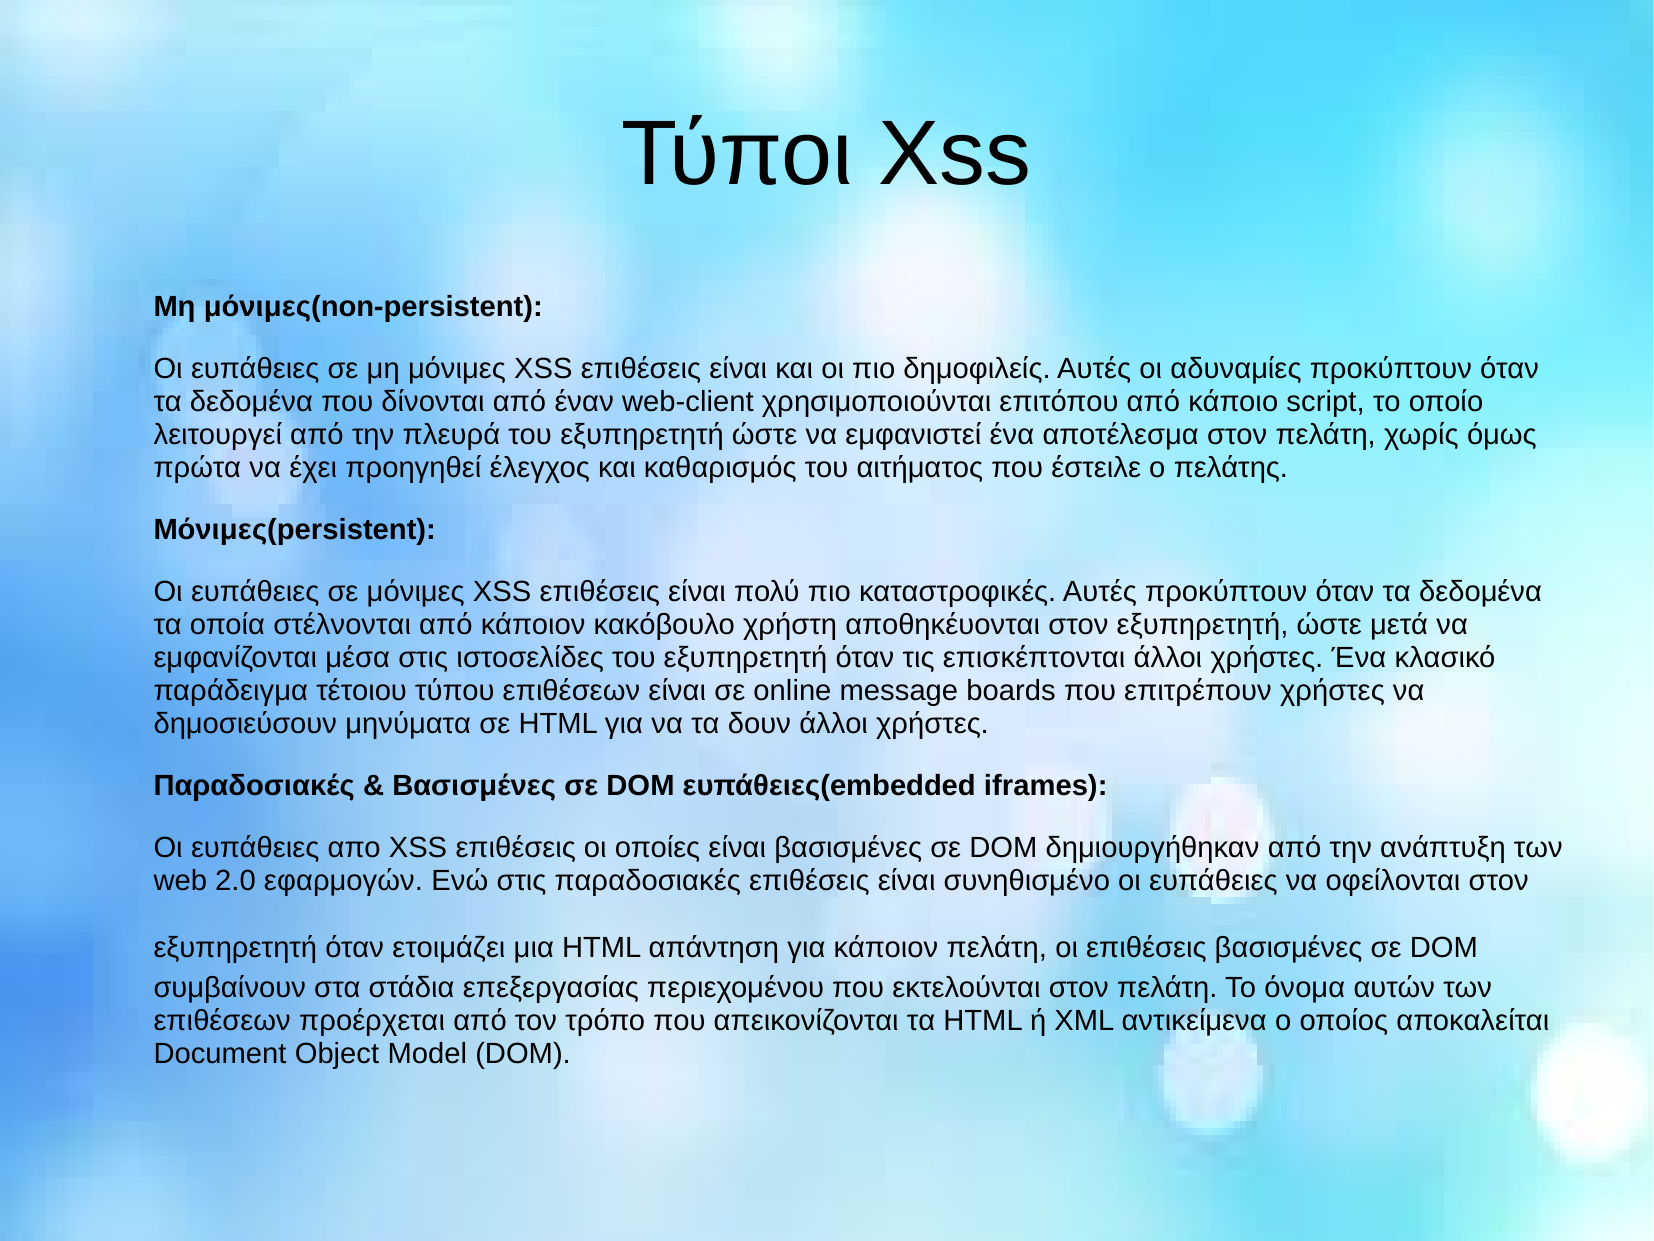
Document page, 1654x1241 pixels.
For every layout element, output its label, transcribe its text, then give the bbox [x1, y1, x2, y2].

title Τύποι Χss [82, 49, 1571, 257]
list Μη μόνιμες(non-persistent): Οι ευπάθειες σε μη μόνιμες XSS επιθέσεις είναι και οι πιο δημοφιλείς. Αυτές οι αδυναμίες προκύπτουν όταν τα δεδομένα που δίνονται από έναν web-client χρησιμοποιούνται επιτόπου από κάποιο script, το οποίο λειτουργεί από την πλευρά του εξυπηρετητή ώστε να εμφανιστεί ένα αποτέλεσμα στον πελάτη, χωρίς όμως πρώτα να έχει προηγηθεί έλεγχος και καθαρισμός του αιτήματος που έστειλε ο πελάτης. Μόνιμες(persistent): Οι ευπάθειες σε μόνιμες XSS επιθέσεις είναι πολύ πιο καταστροφικές. Αυτές προκύπτουν όταν τα δεδομένα τα οποία στέλνονται από κάποιον κακόβουλο χρήστη αποθηκέυονται στον εξυπηρετητή, ώστε μετά να εμφανίζονται μέσα στις ιστοσελίδες του εξυπηρετητή όταν τις επισκέπτονται άλλοι χρήστες. Ένα κλασικό παράδειγμα τέτοιου τύπου επιθέσεων είναι σε online message boards που επιτρέπουν χρήστες να δημοσιεύσουν μηνύματα σε HTML για να τα δουν άλλοι χρήστες. Παραδοσιακές & Βασισμένες σε DOM ευπάθειες(embedded iframes): Οι ευπάθειες απο XSS επιθέσεις οι οποίες είναι βασισμένες σε DOM δημιουργήθηκαν από την ανάπτυξη των web 2.0 εφαρμογών. Ενώ στις παραδοσιακές επιθέσεις είναι συνηθισμένο οι ευπάθειες να οφείλονται στον εξυπηρετητή όταν ετοιμάζει μια HTML απάντηση για κάποιον πελάτη, οι επιθέσεις βασισμένες σε DOM συμβαίνουν στα στάδια επεξεργασίας περιεχομένου που εκτελούνται στον πελάτη. Το όνομα αυτών των επιθέσεων προέρχεται από τον τρόπο που απεικονίζονται τα HTML ή XML αντικείμενα ο οποίος αποκαλείται Document Object Model (DOM). [82, 290, 1571, 1070]
picture [0, 0, 1654, 1241]
